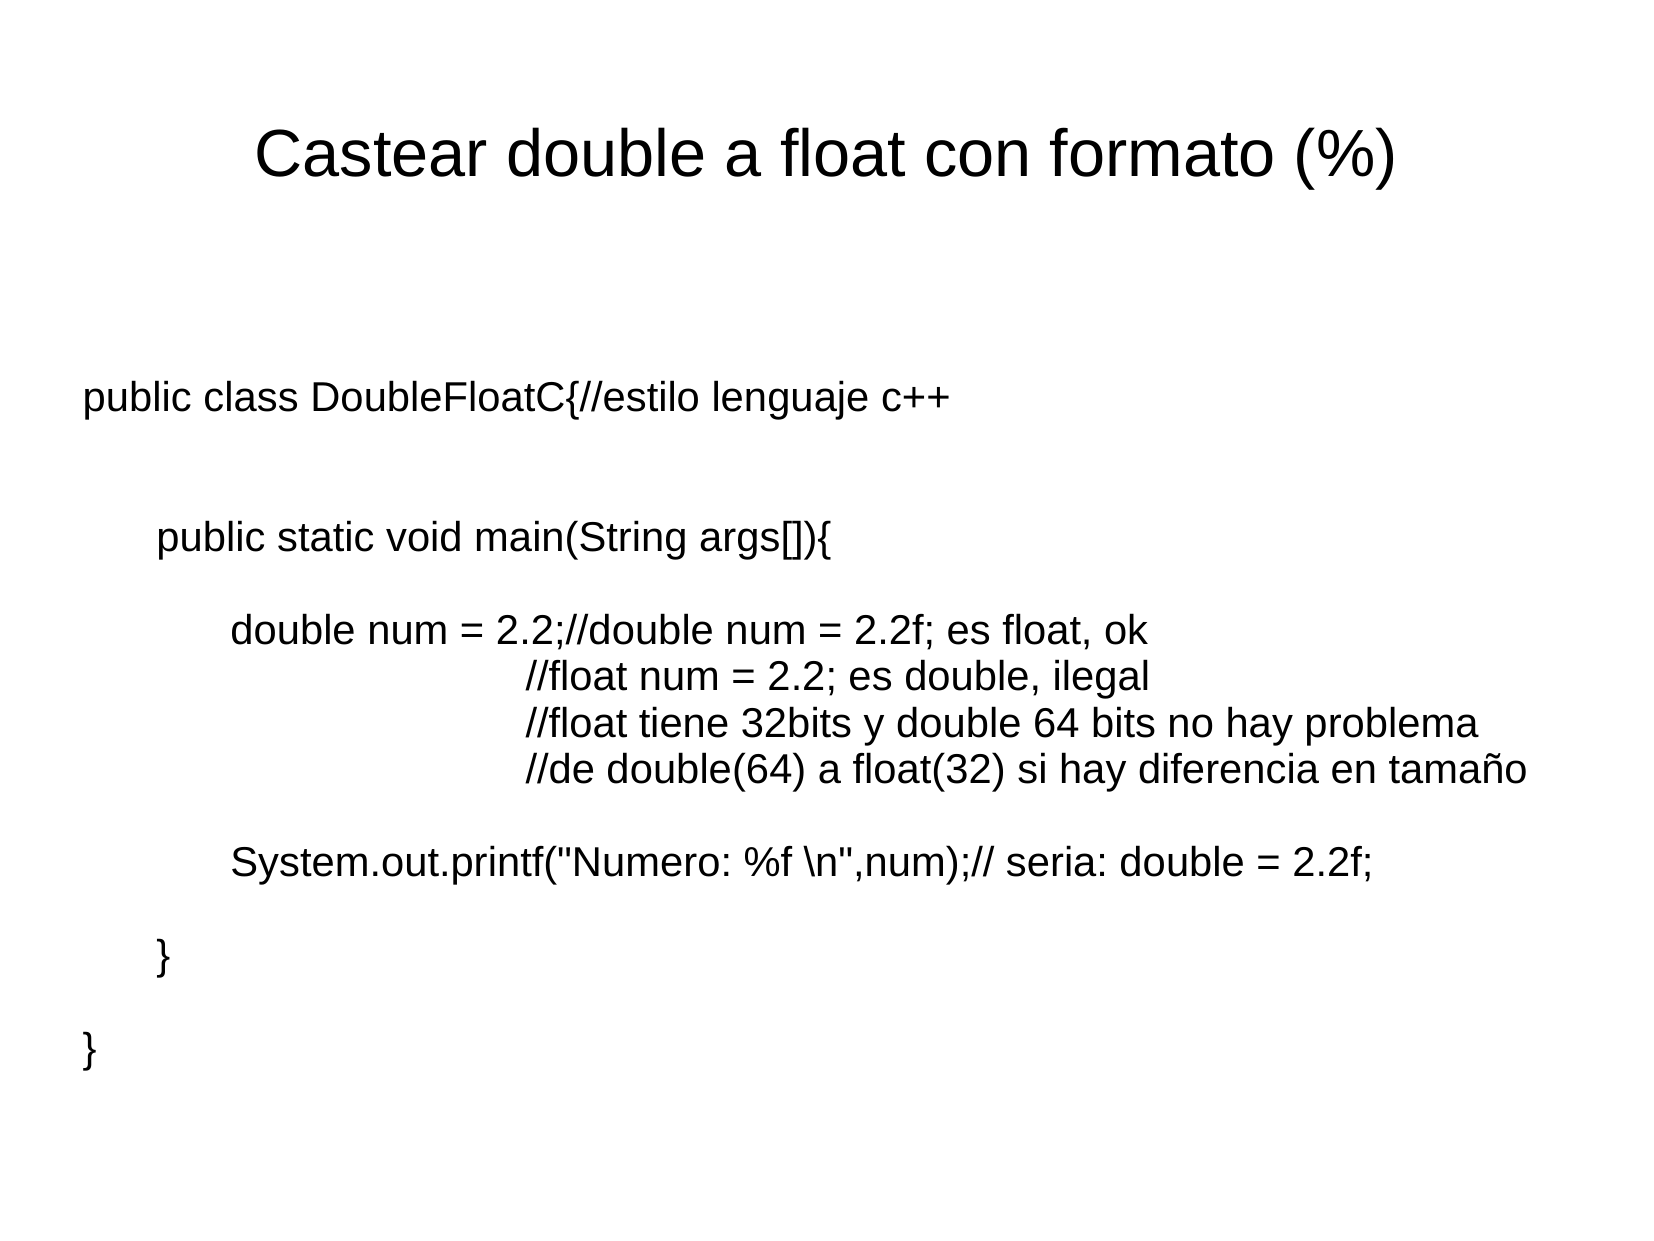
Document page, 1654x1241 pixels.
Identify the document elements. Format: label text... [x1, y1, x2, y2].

subtitle public class DoubleFloatC{//estilo lenguaje c++ public static void main(String args[]){ double num = 2.2;//double num = 2.2f; es float, ok //float num = 2.2; es double, ilegal //float tiene 32bits y double 64 bits no hay problema //de double(64) a float(32) si hay diferencia en tamaño System.out.printf("Numero: %f \n",num);// seria: double = 2.2f; } } [82, 290, 1571, 1109]
title Castear double a float con formato (%) [82, 49, 1571, 257]
